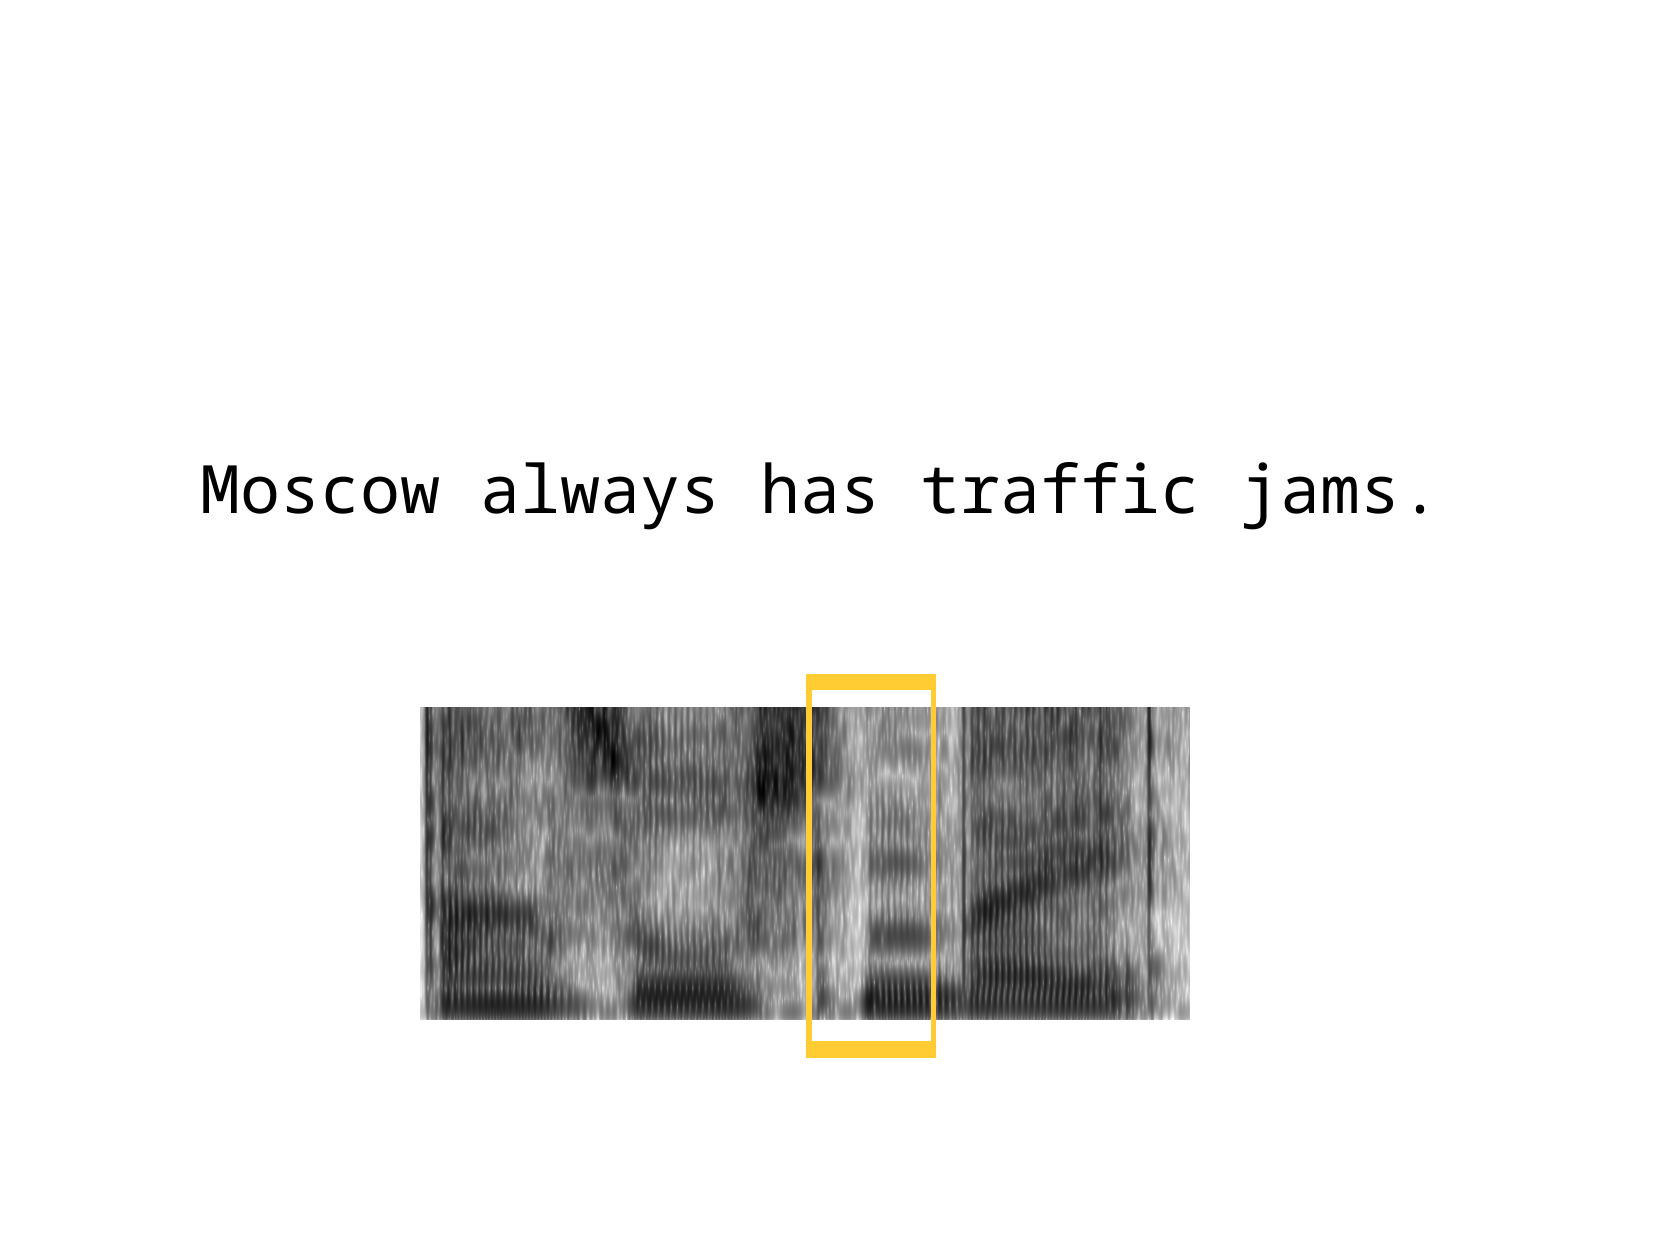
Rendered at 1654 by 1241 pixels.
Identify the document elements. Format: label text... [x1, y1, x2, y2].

text_box Moscow always has traffic jams. [185, 434, 1471, 526]
picture [420, 674, 1190, 1058]
